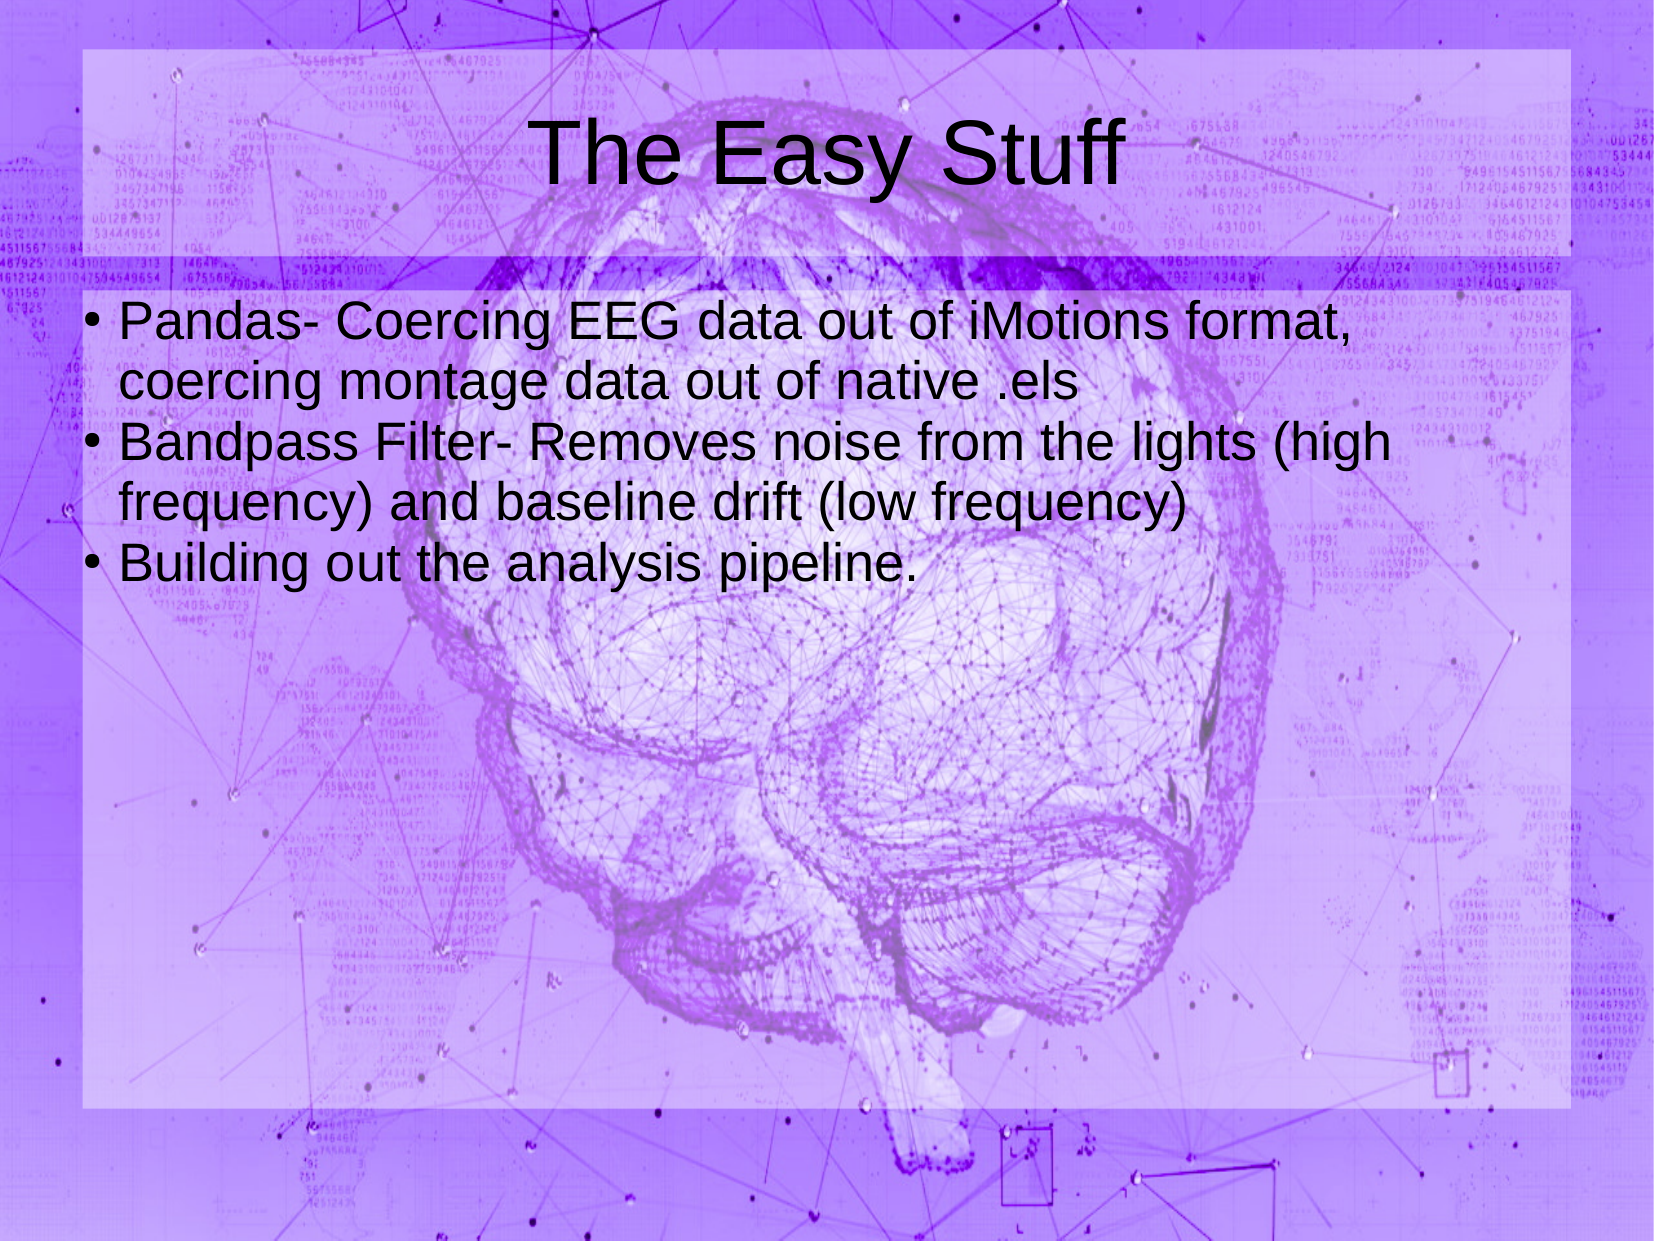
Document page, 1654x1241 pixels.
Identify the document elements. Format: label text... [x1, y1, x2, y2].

text_box Pandas- Coercing EEG data out of iMotions format, coercing montage data out of native .els Bandpass Filter- Removes noise from the lights (high frequency) and baseline drift (low frequency) Building out the analysis pipeline. [82, 290, 1571, 1109]
picture [0, 0, 1654, 1241]
title The Easy Stuff [82, 49, 1571, 257]
